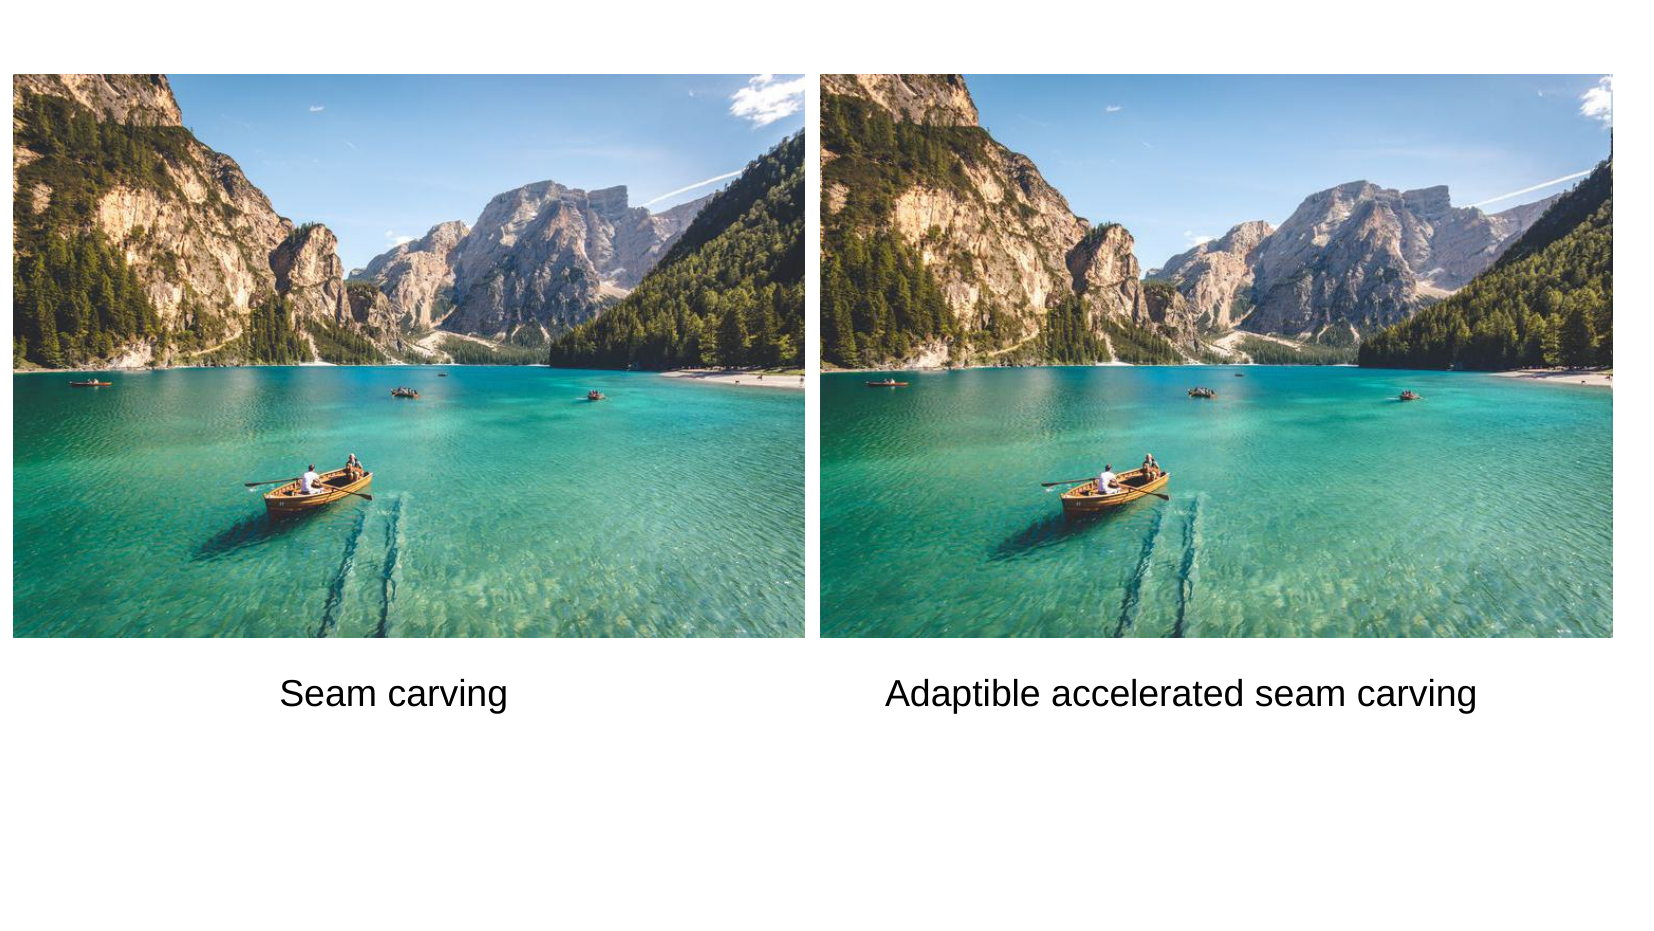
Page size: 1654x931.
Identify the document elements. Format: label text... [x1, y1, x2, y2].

picture [13, 74, 805, 638]
text_box Adaptible accelerated seam carving [824, 674, 1538, 713]
picture [820, 74, 1613, 638]
text_box Seam carving [37, 674, 750, 713]
